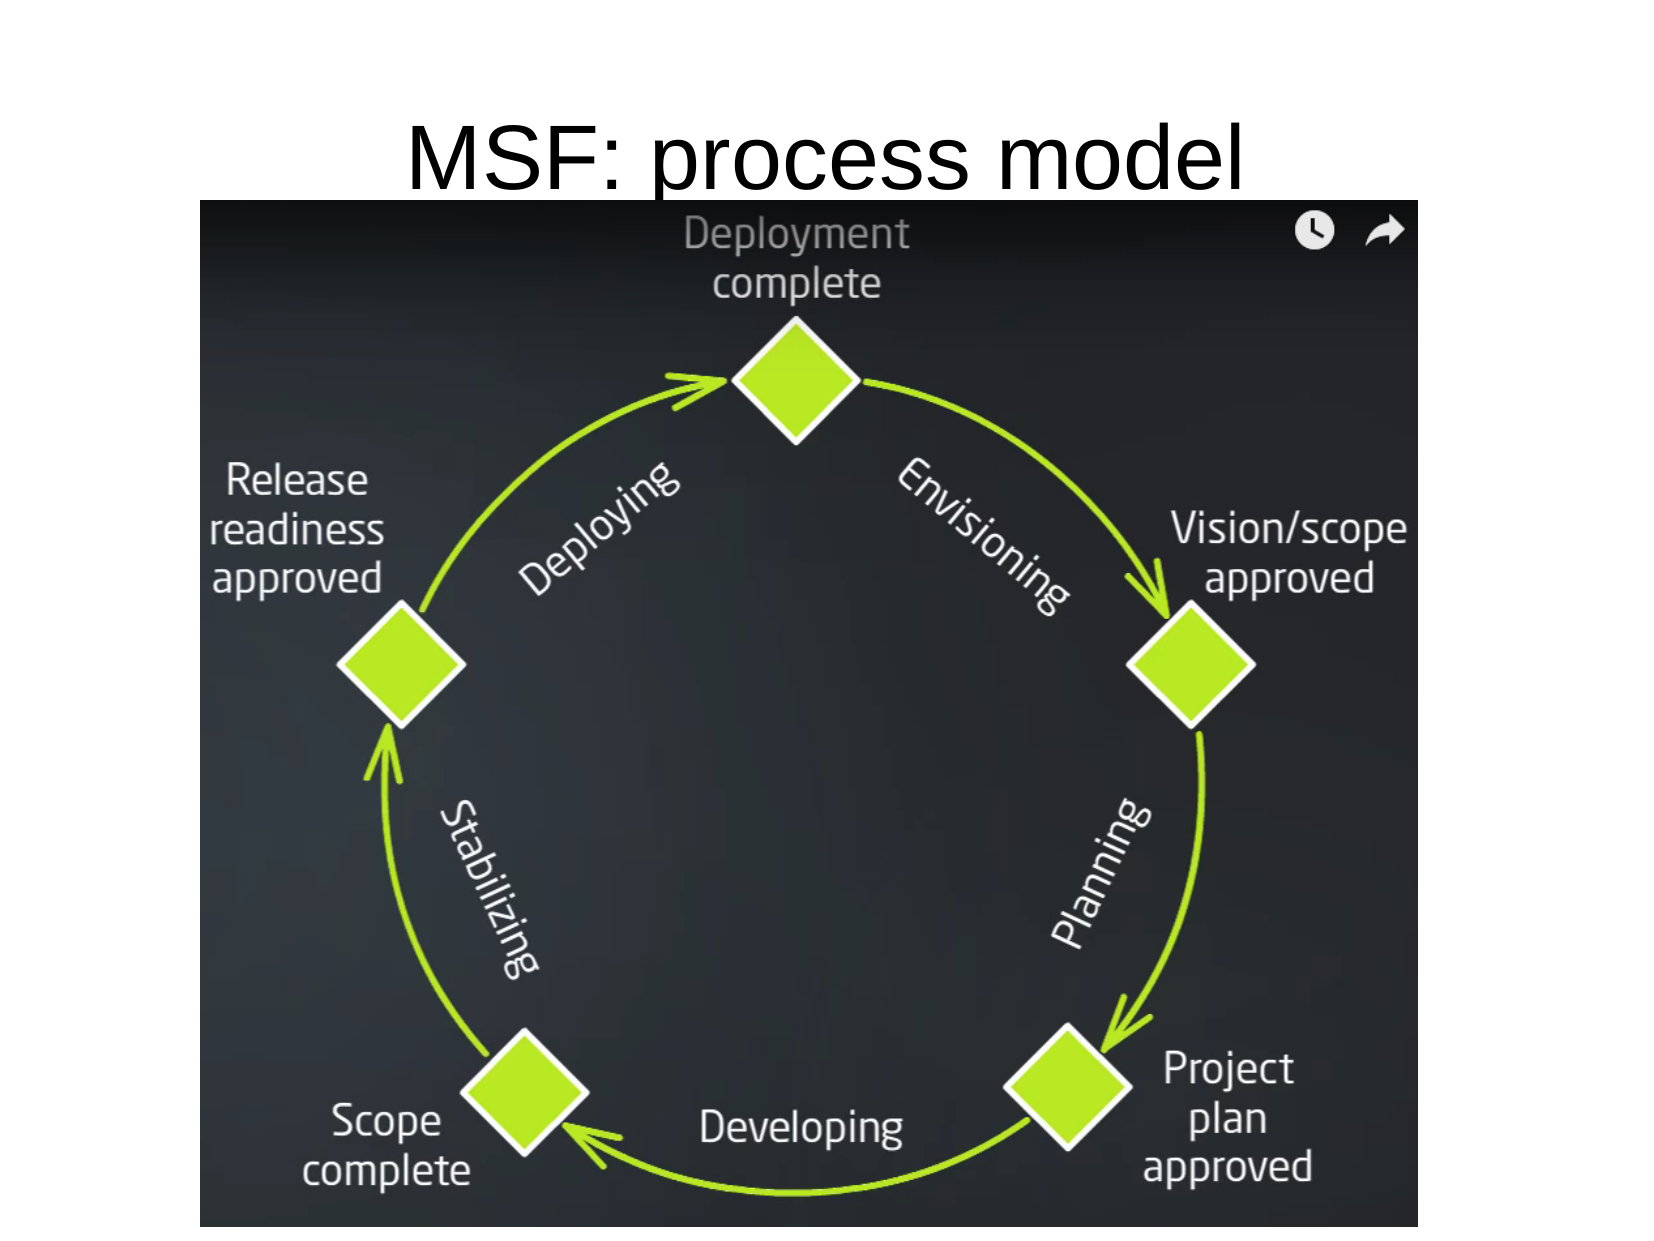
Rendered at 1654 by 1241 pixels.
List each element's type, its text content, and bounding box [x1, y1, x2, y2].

picture [200, 200, 1418, 1227]
title MSF: process model [82, 49, 1571, 257]
